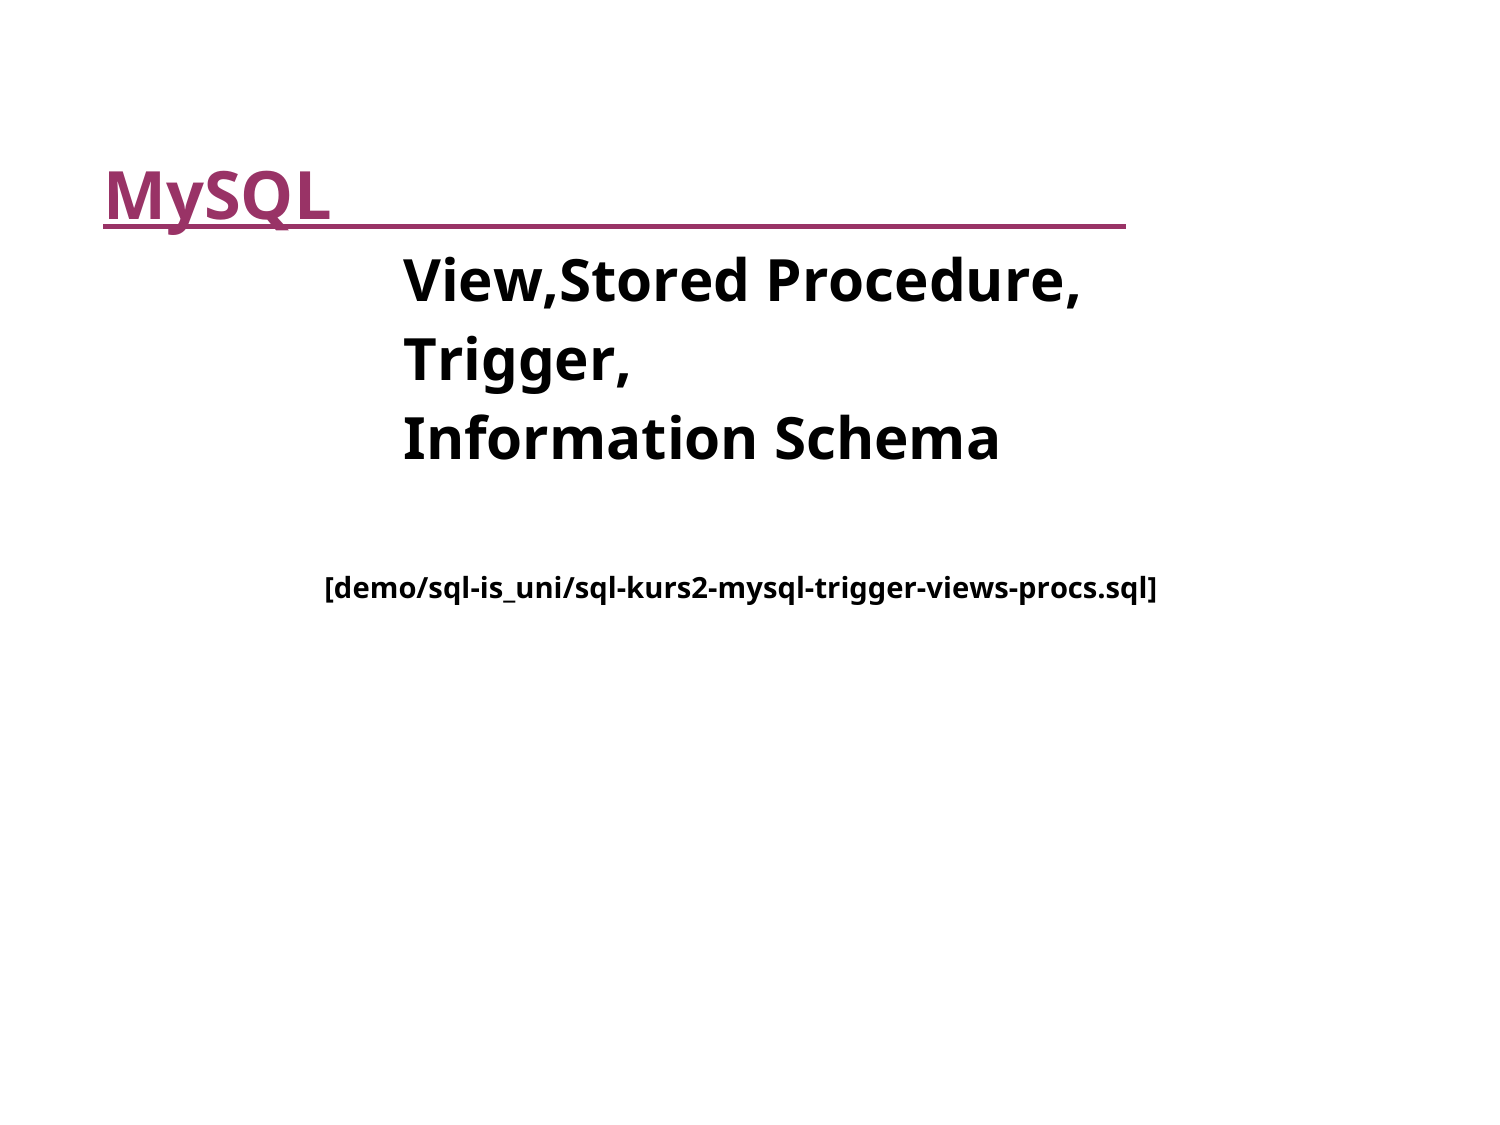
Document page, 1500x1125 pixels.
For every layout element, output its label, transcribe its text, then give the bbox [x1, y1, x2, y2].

title MySQL View,Stored Procedure, Trigger, Information Schema [demo/sql-is_uni/sql-kurs2-mysql-trigger-views-procs.sql] [88, 138, 1418, 839]
